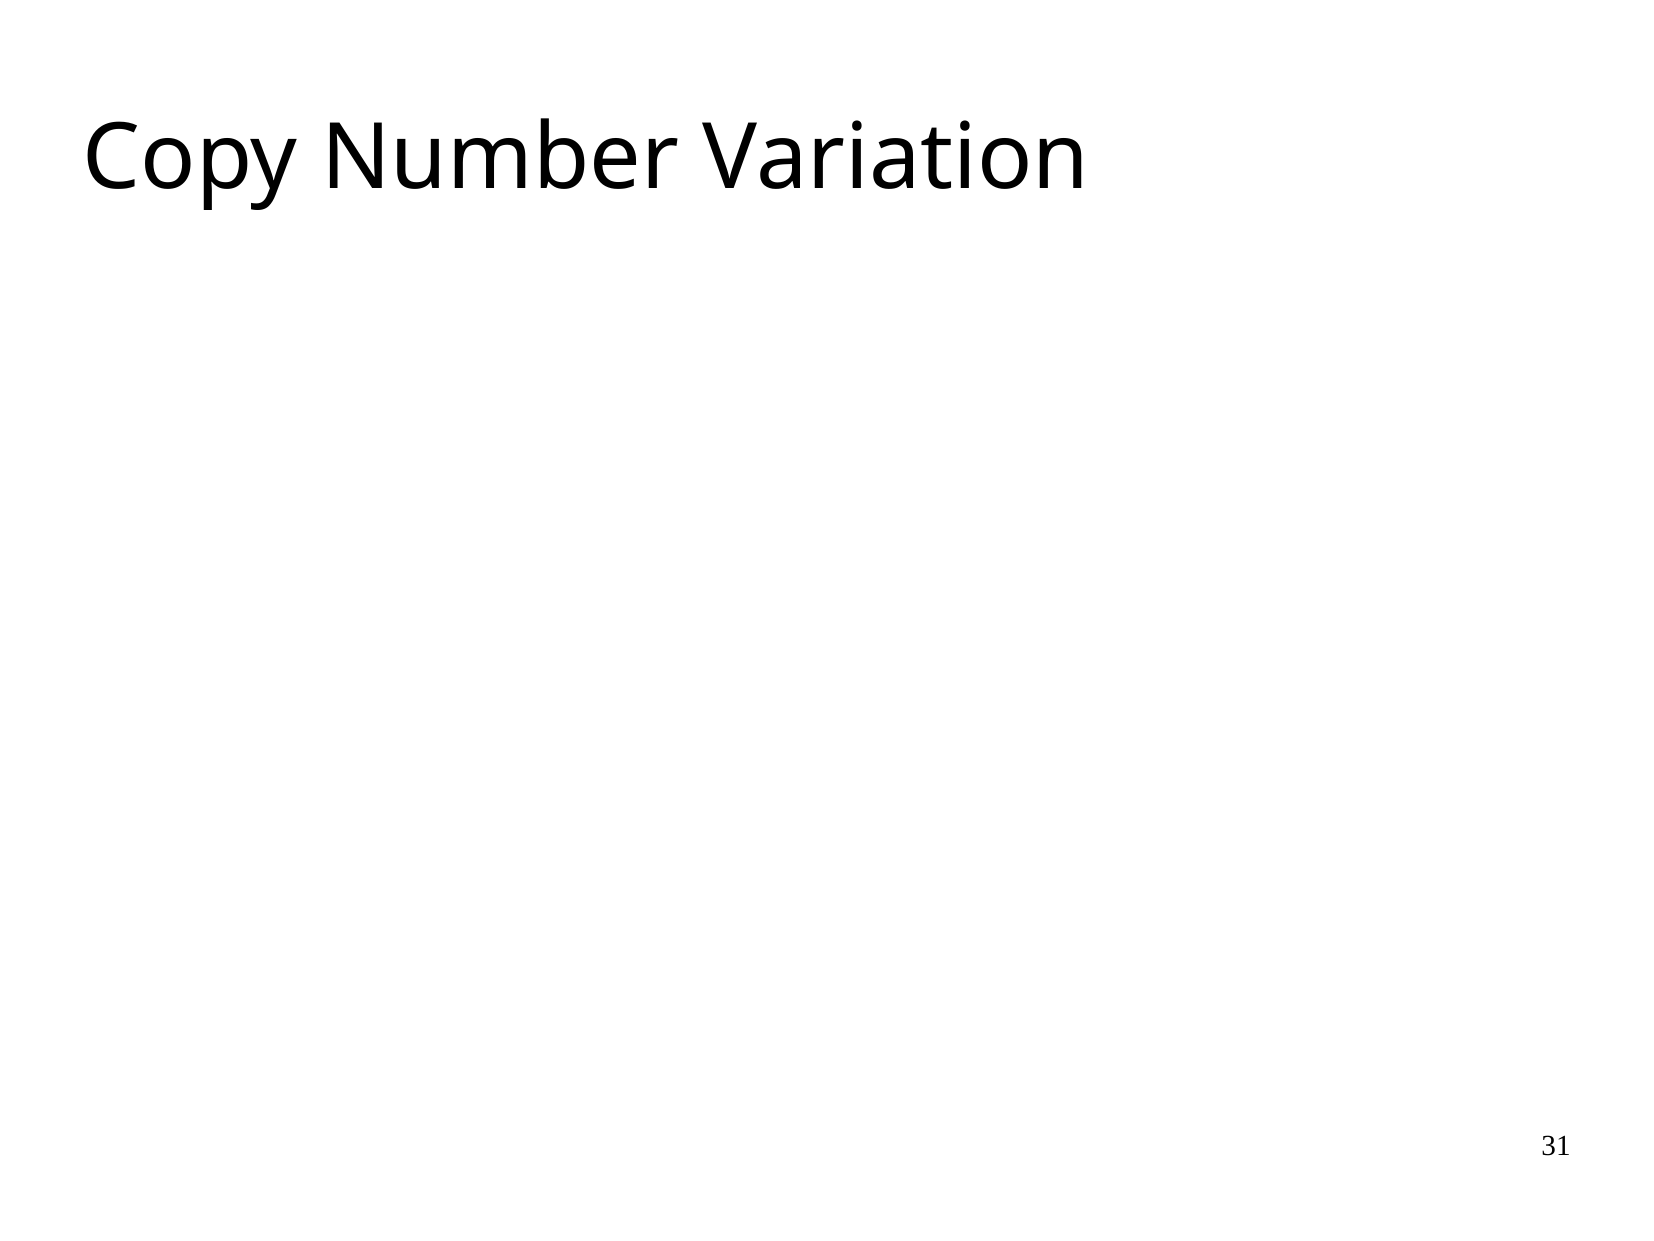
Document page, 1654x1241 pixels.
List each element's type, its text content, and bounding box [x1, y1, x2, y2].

title Copy Number Variation [82, 49, 1571, 257]
